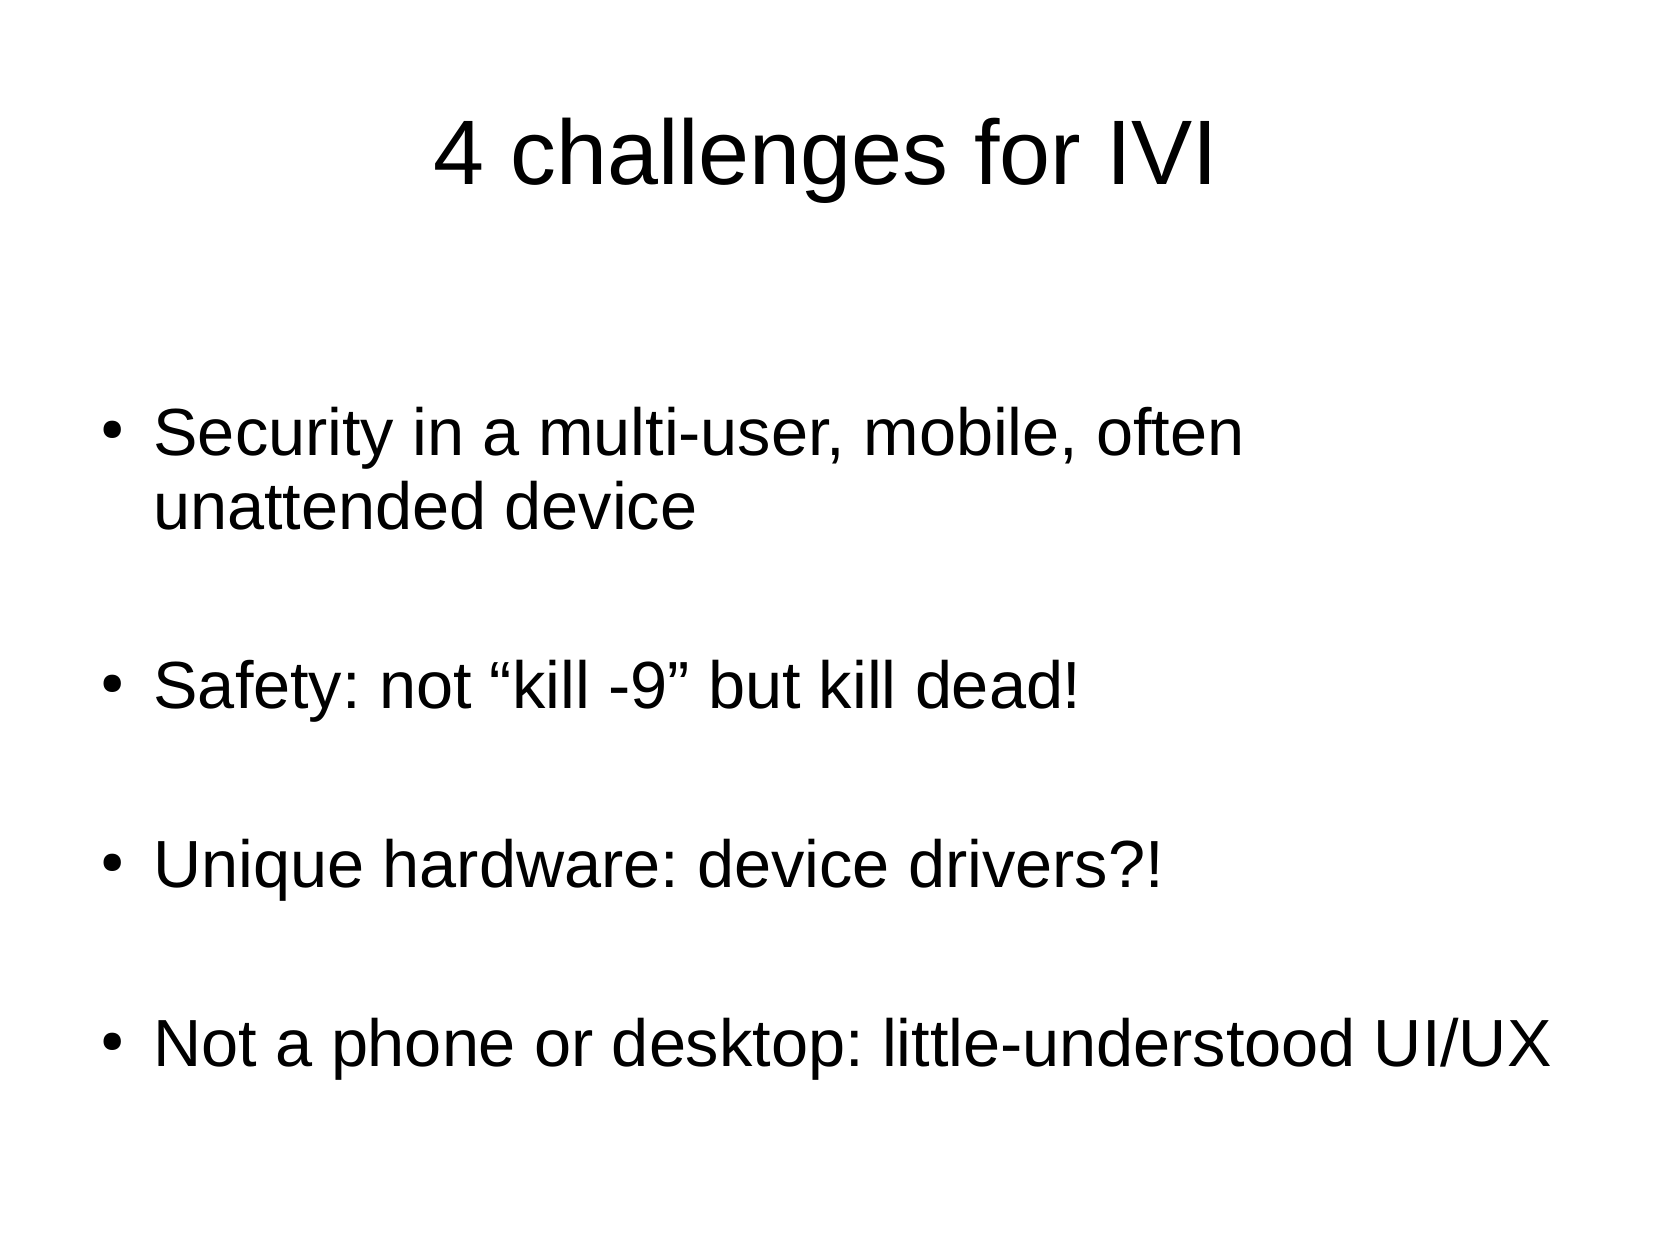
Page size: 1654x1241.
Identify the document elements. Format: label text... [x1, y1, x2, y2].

title 4 challenges for IVI [82, 49, 1571, 257]
list Security in a multi-user, mobile, often unattended device Safety: not “kill -9” but kill dead! Unique hardware: device drivers?! Not a phone or desktop: little-understood UI/UX [82, 290, 1571, 1109]
